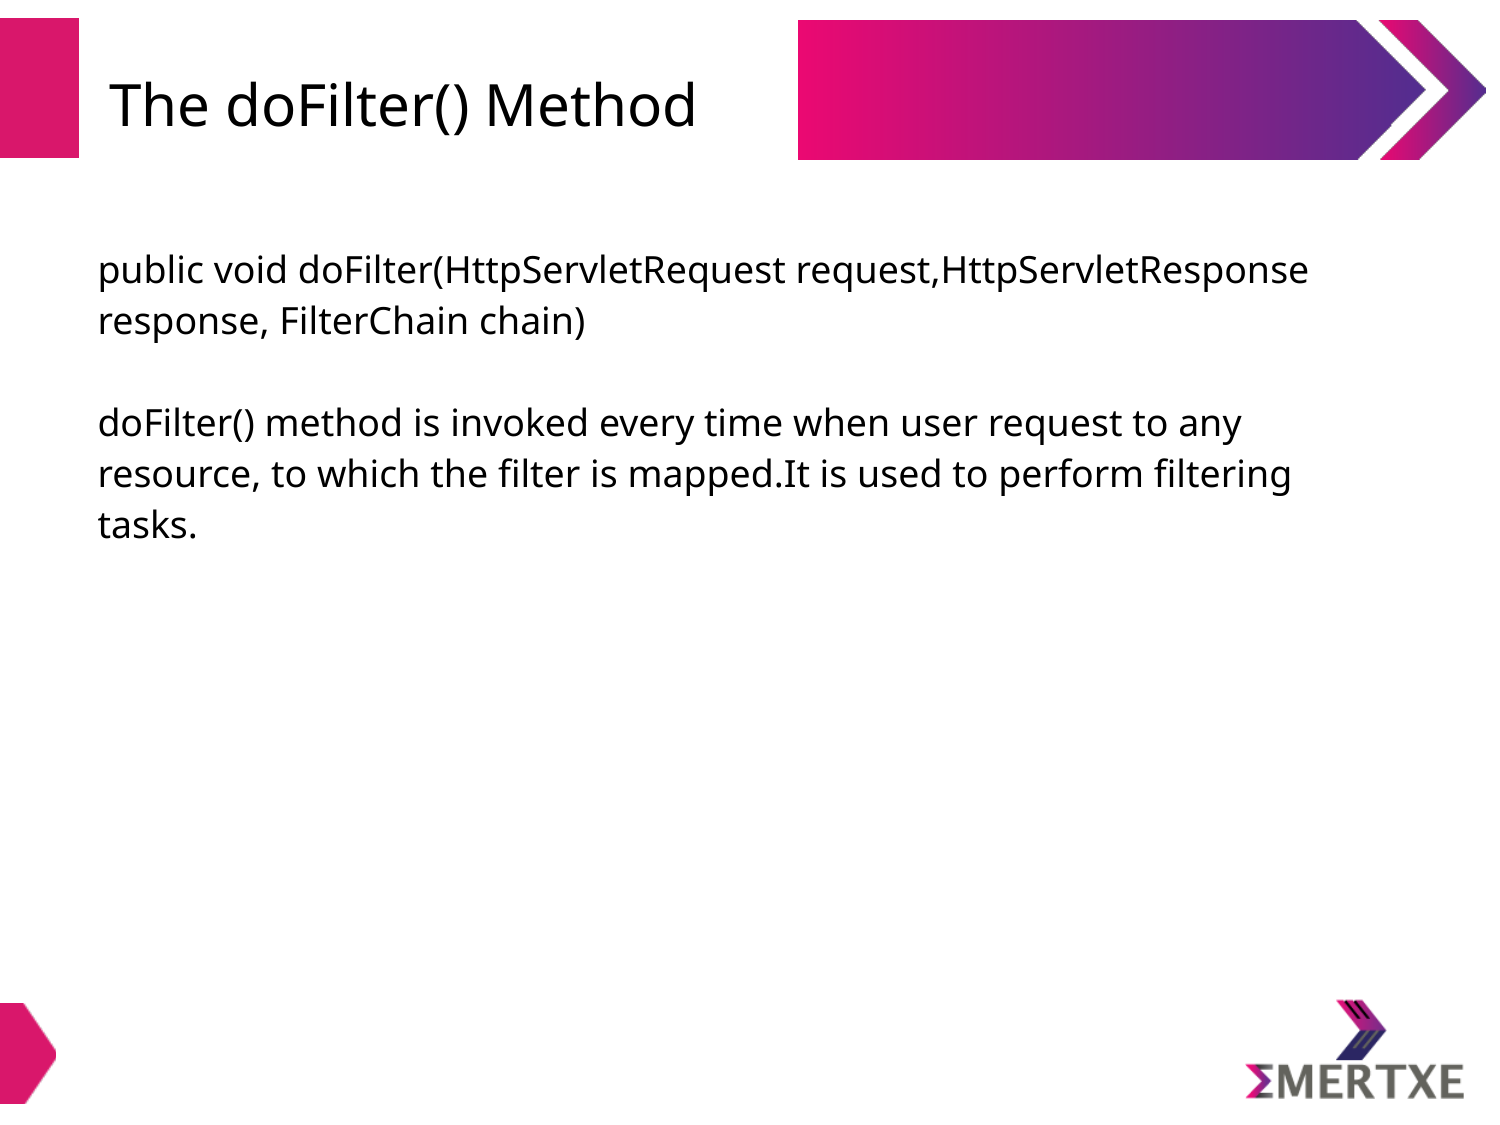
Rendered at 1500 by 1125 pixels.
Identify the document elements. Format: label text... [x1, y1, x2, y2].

picture [798, 20, 1486, 160]
text_box public void doFilter(HttpServletRequest request,HttpServletResponse response, FilterChain chain) doFilter() method is invoked every time when user request to any resource, to which the filter is mapped.It is used to perform filtering tasks. [82, 236, 1394, 516]
text_box The doFilter() Method [94, 56, 756, 208]
picture [1245, 996, 1465, 1099]
